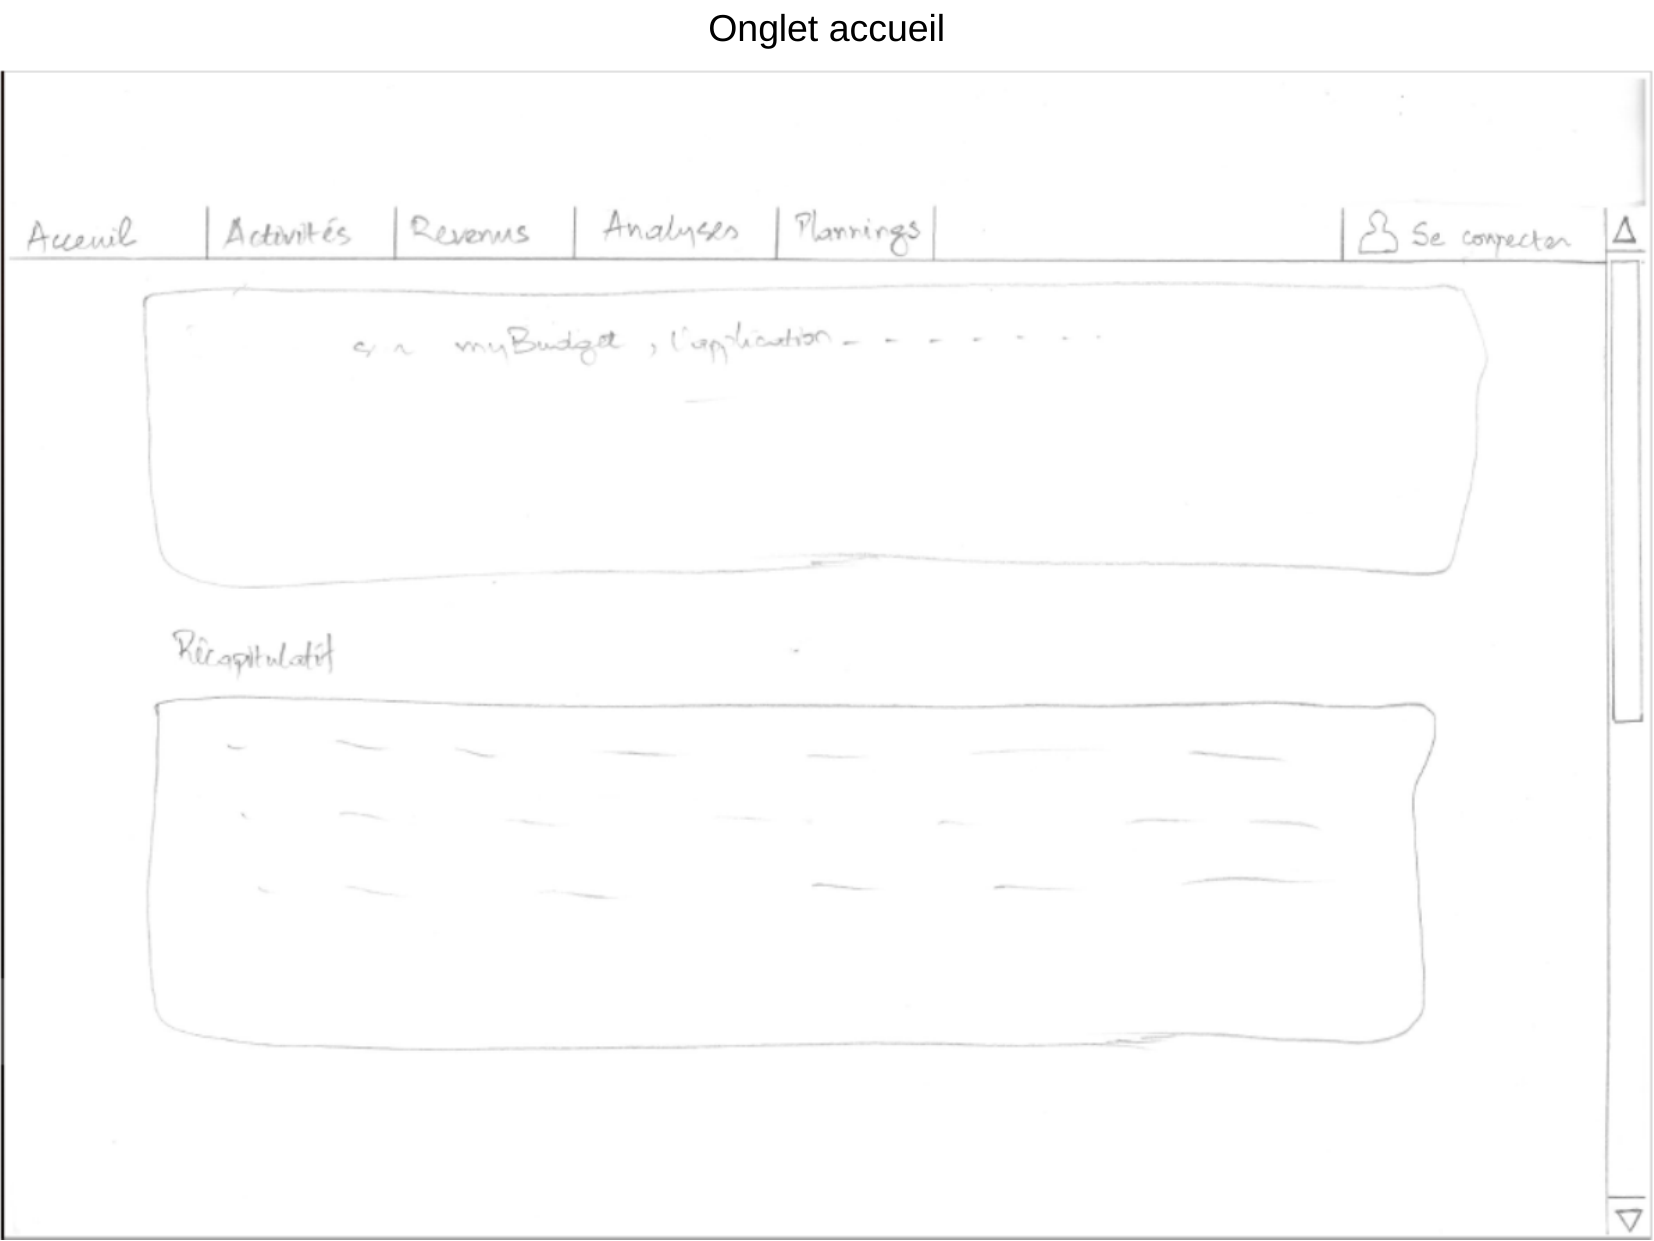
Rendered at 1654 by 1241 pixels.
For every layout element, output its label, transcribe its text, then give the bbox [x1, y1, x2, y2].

picture [0, 70, 1654, 1240]
text_box Onglet accueil [0, 0, 1654, 57]
